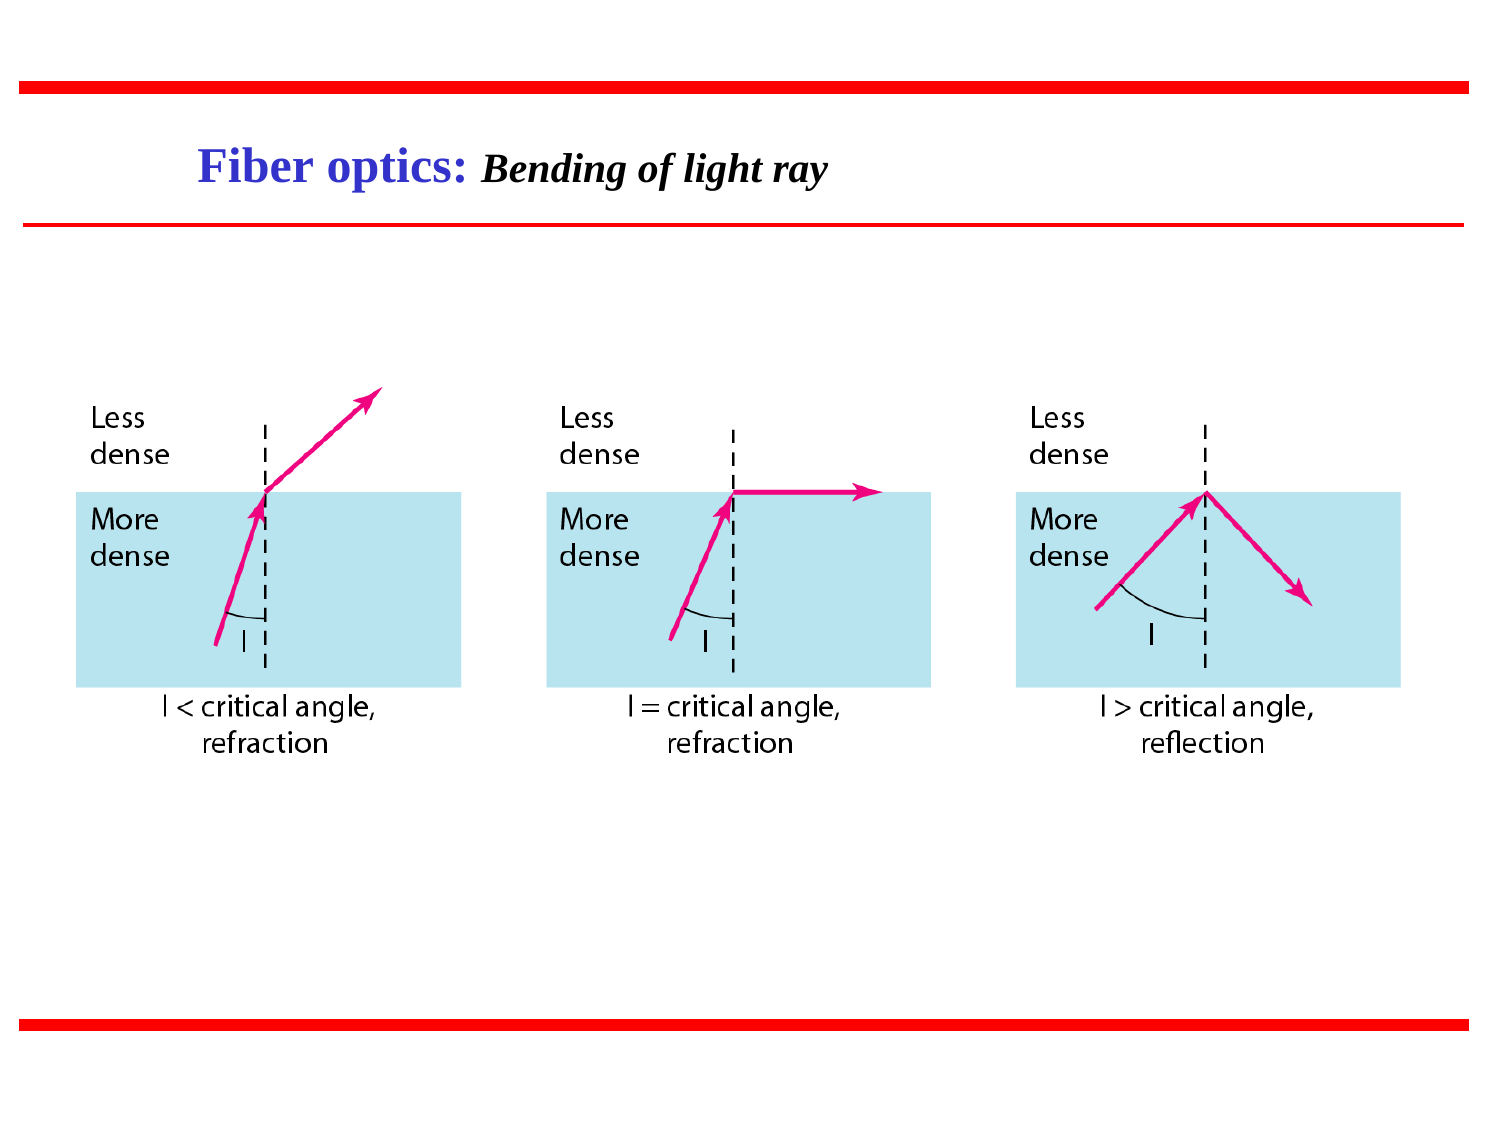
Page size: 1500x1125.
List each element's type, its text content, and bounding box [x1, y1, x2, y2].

text_box Fiber optics: Bending of light ray [182, 124, 844, 201]
picture [76, 387, 1401, 761]
